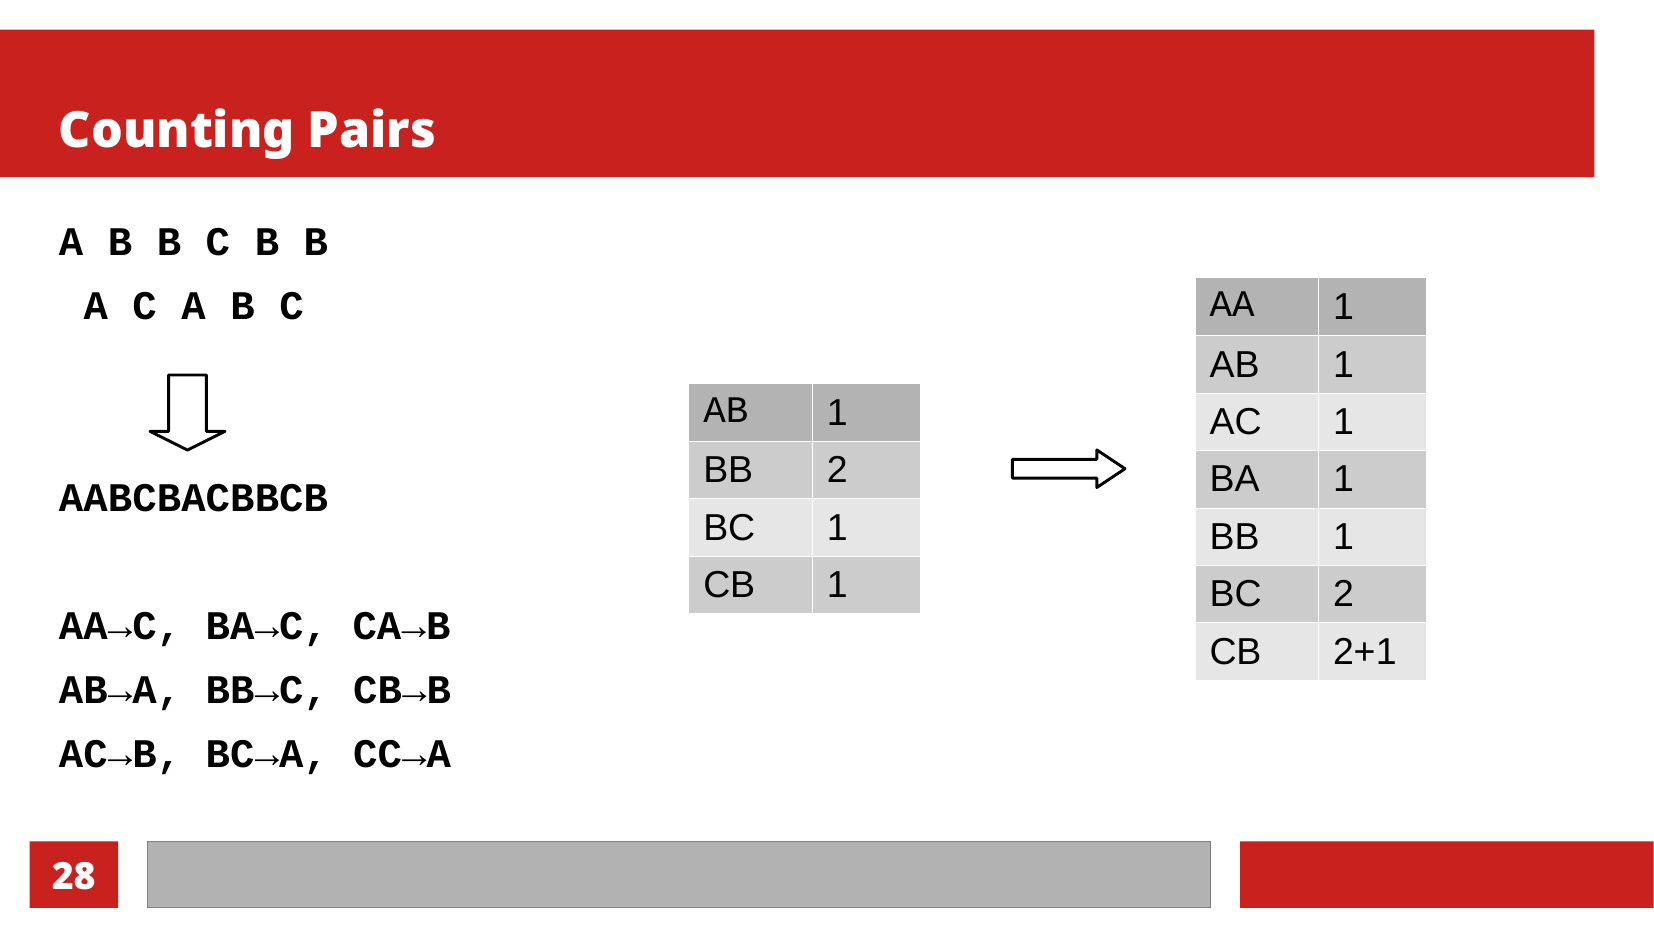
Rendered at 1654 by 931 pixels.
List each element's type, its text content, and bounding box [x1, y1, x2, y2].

table_cell 1 [1319, 394, 1426, 450]
table_header 1 [813, 384, 920, 441]
title Counting Pairs [59, 44, 1595, 163]
table_cell 1 [1319, 509, 1426, 565]
table_cell BB [1196, 509, 1318, 565]
table_cell 1 [1319, 336, 1426, 393]
table_cell BC [1196, 566, 1318, 622]
table_cell BA [1196, 451, 1318, 508]
table_cell BC [689, 499, 812, 556]
table_header AA [1196, 278, 1318, 335]
table_cell 1 [813, 557, 920, 613]
table_header 1 [1319, 278, 1426, 335]
table_cell BB [689, 442, 812, 498]
text_box [1012, 449, 1126, 488]
table_cell 1 [813, 499, 920, 556]
table_cell 2 [813, 442, 920, 498]
table_cell AB [1196, 336, 1318, 393]
table_cell CB [689, 557, 812, 613]
text_box [150, 375, 226, 451]
table_header AB [689, 384, 812, 441]
table_cell AC [1196, 394, 1318, 450]
table_cell CB [1196, 623, 1318, 680]
table_cell 1 [1319, 451, 1426, 508]
table_cell 2+1 [1319, 623, 1426, 680]
table_cell 2 [1319, 566, 1426, 622]
list A B B C B B A C A B C AABCBACBBCB AA→C, BA→C, CA→B AB→A, BB→C, CB→B AC→B, BC→A, CC→A [59, 221, 488, 798]
